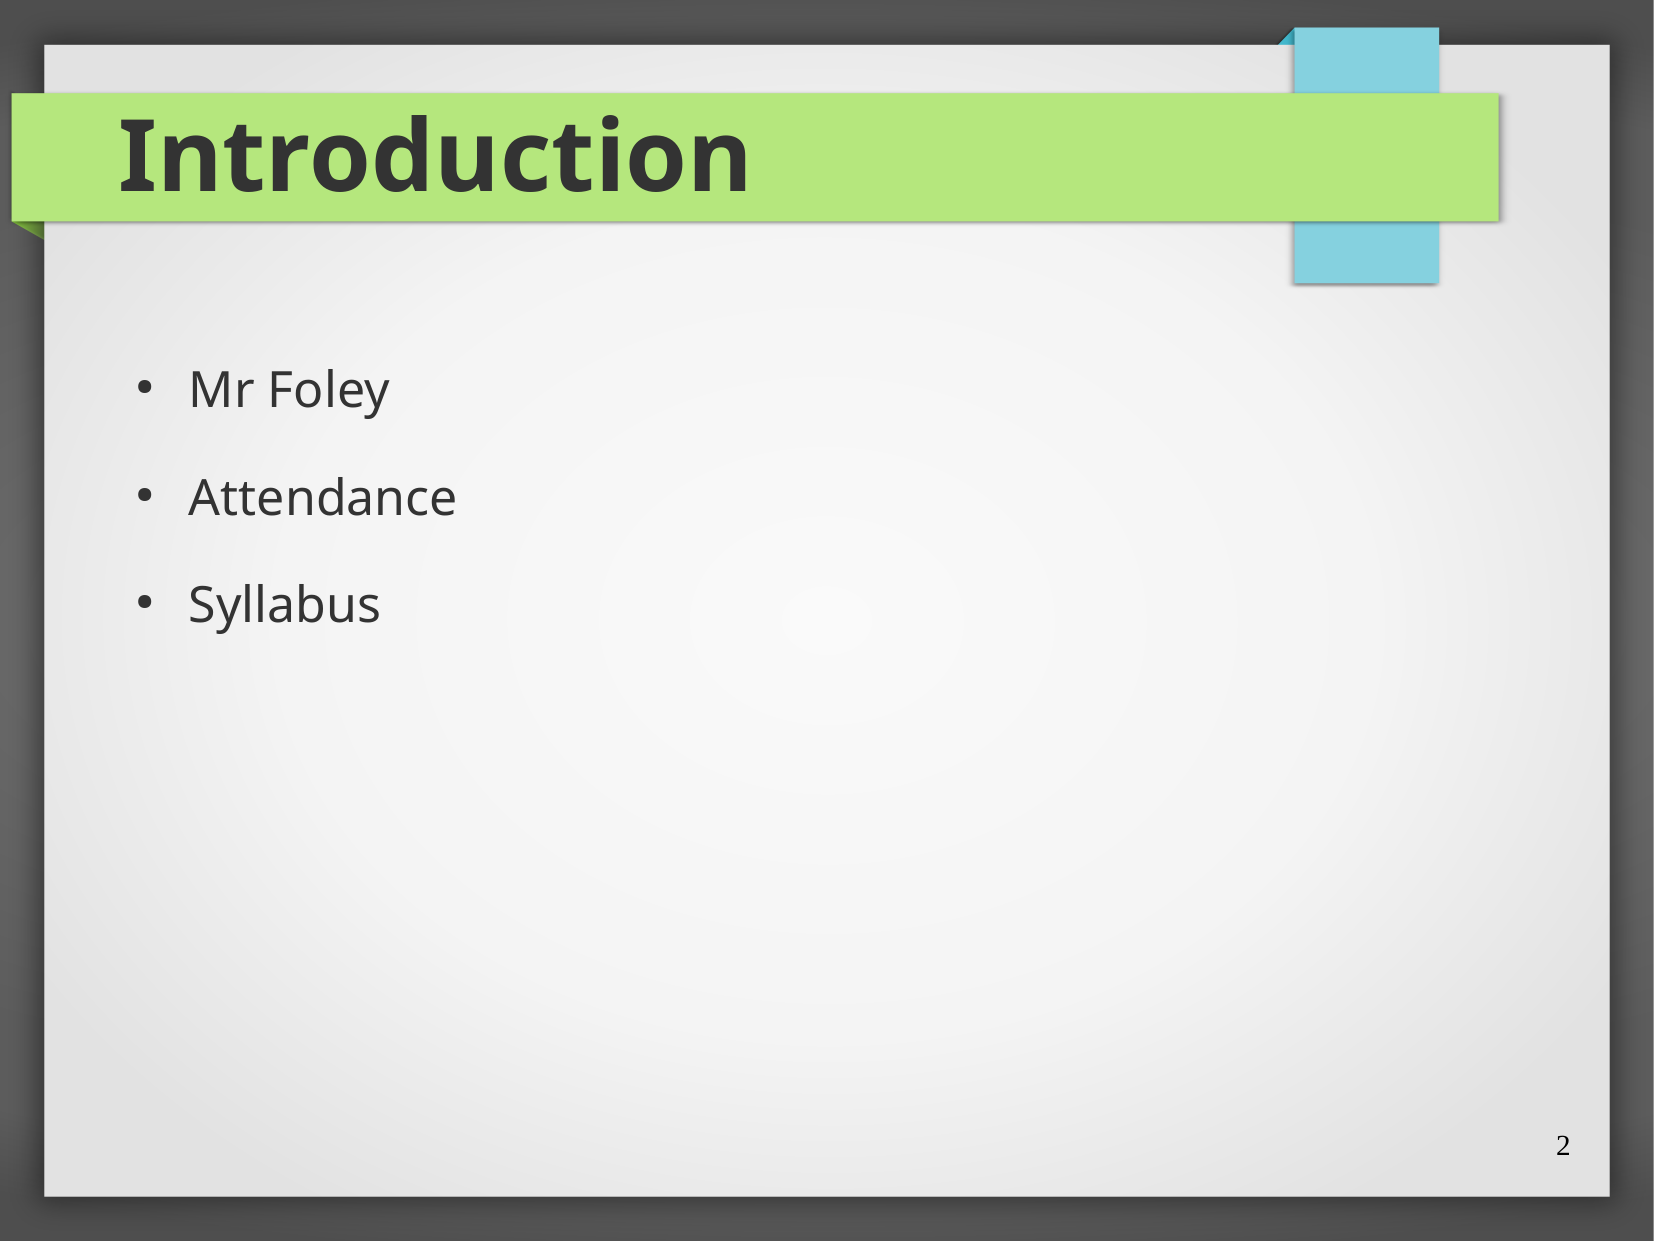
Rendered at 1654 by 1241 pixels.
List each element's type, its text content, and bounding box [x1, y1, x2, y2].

title Introduction [118, 49, 1571, 257]
list Mr Foley Attendance Syllabus [118, 354, 1536, 1074]
picture [0, 0, 1654, 1241]
